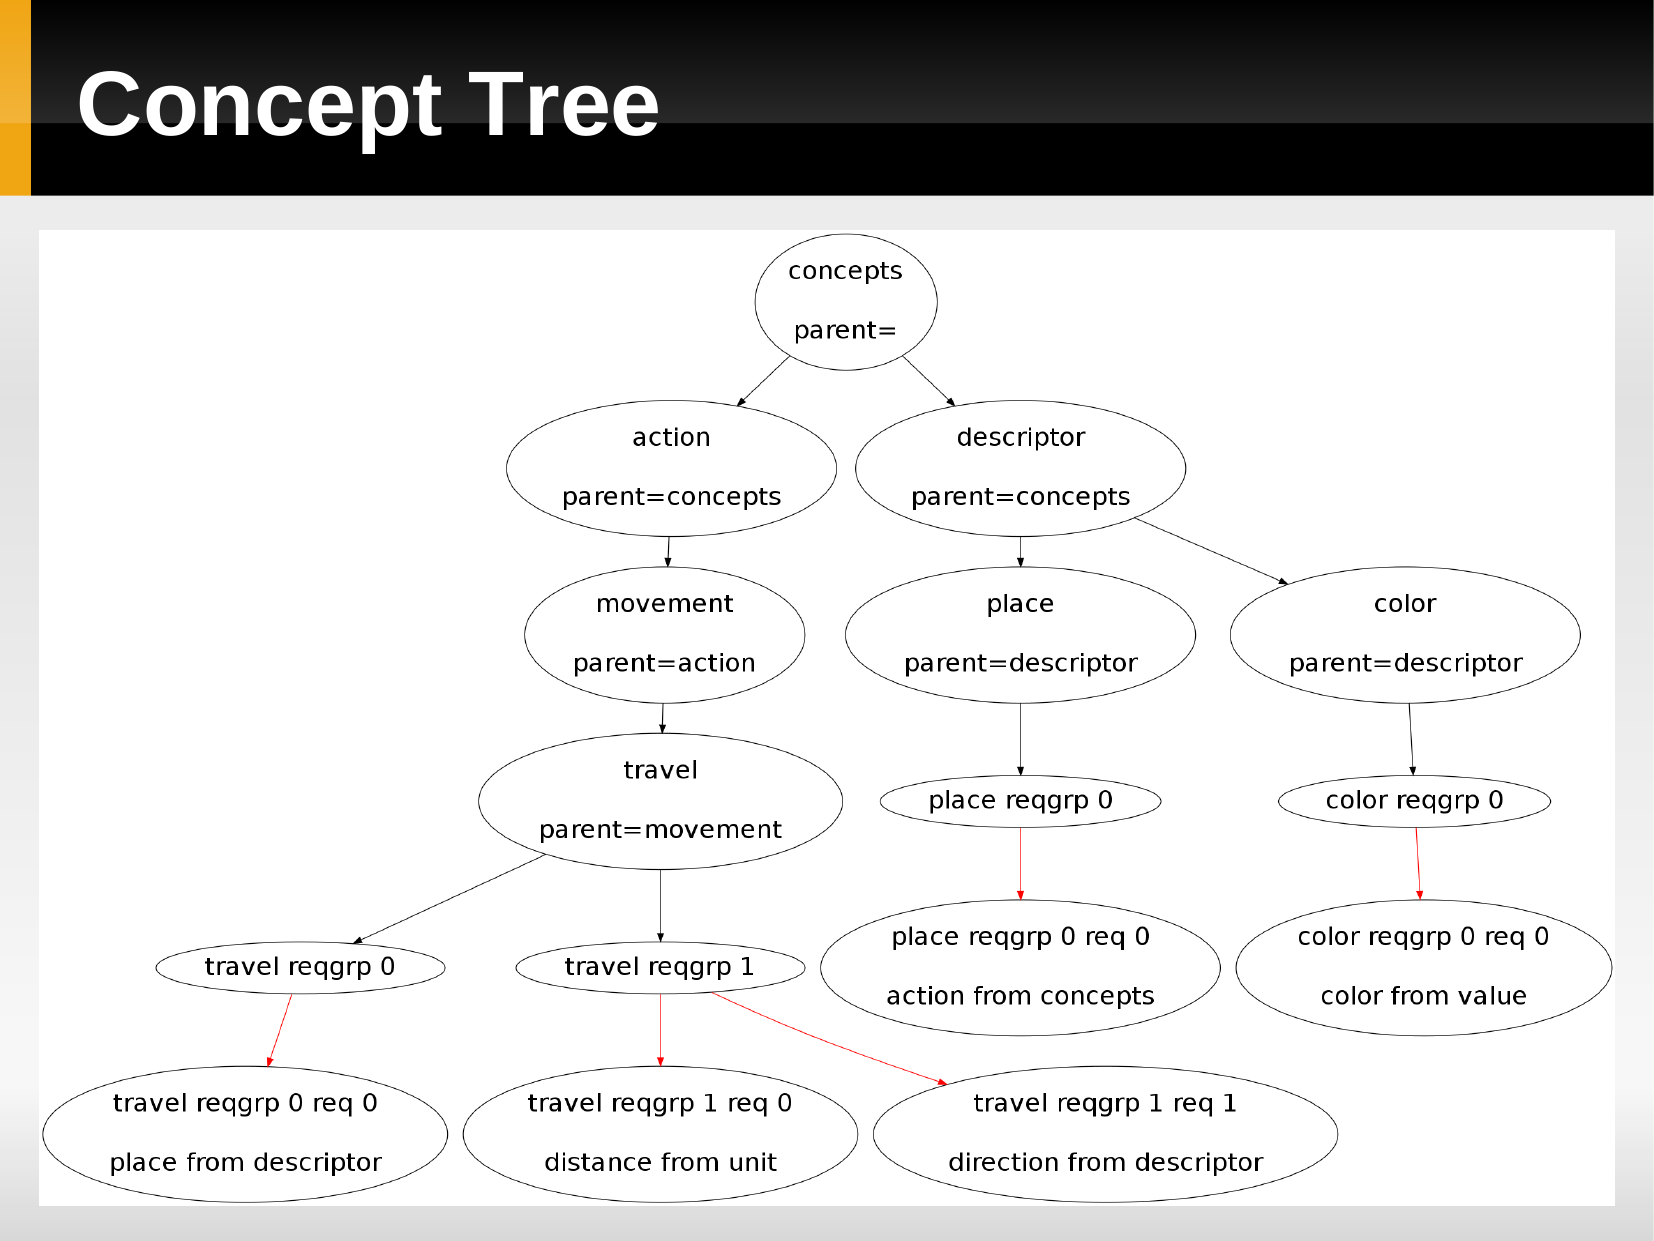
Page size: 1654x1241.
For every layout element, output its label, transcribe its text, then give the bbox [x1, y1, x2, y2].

title Concept Tree [76, 0, 1565, 208]
picture [0, 0, 1654, 1241]
